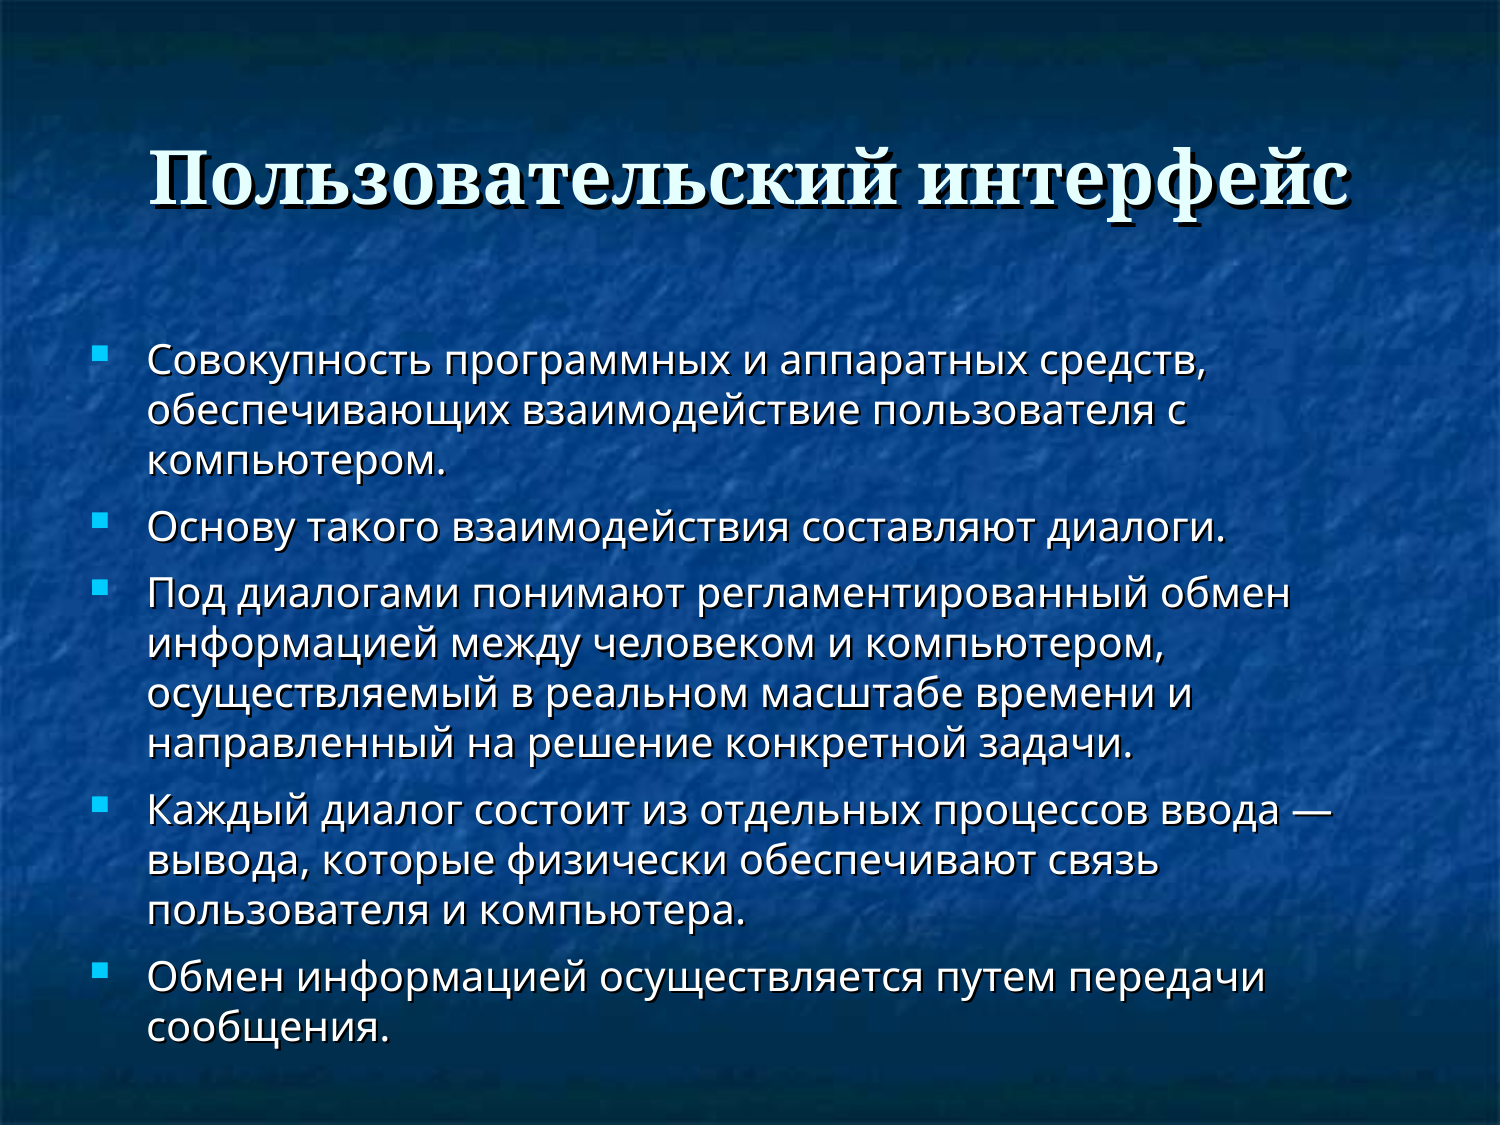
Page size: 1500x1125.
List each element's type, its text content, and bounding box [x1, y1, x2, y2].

list Совокупность программных и аппаратных средств, обеспечивающих взаимодействие пользователя с компьютером. Основу такого взаимодействия составляют диалоги. Под диалогами понимают регламентированный обмен информацией между человеком и компьютером, осуществляемый в реальном масштабе времени и направленный на решение конкретной задачи. Каждый диалог состоит из отдельных процессов ввода — вывода, которые физически обеспечивают связь пользователя и компьютера. Обмен информацией осуществляется путем передачи сообщения. [75, 324, 1426, 1000]
picture [0, 0, 1500, 1125]
title Пользовательский интерфейс [75, 57, 1426, 293]
